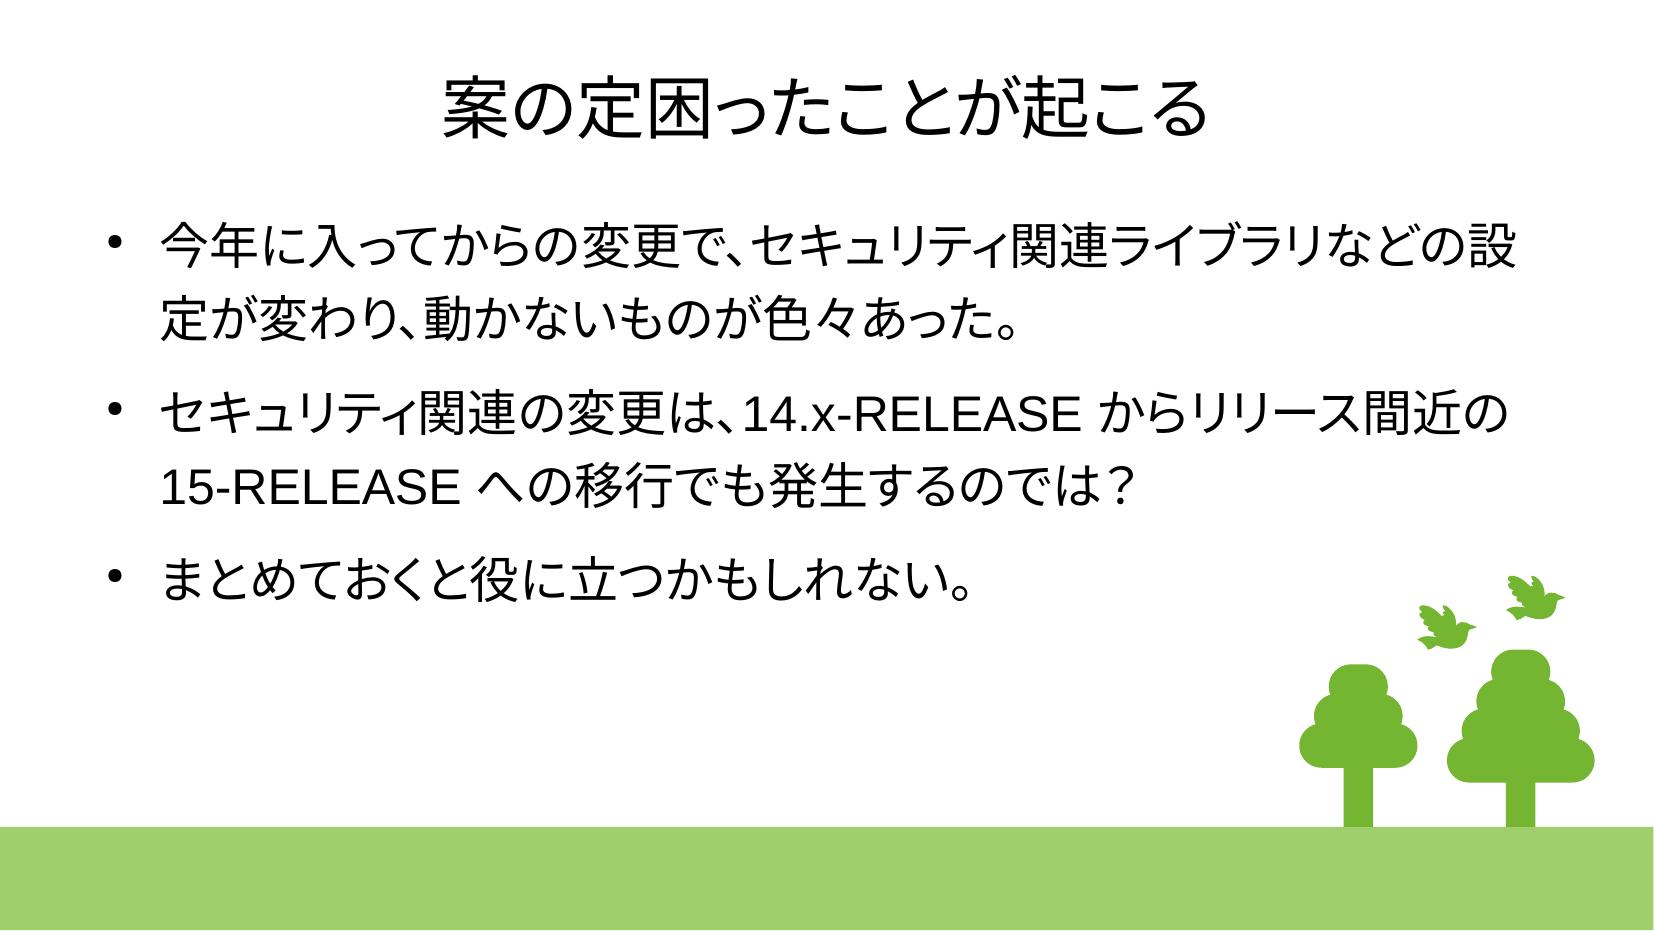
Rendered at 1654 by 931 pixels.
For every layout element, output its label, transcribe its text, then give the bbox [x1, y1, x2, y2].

list 今年に入ってからの変更で、セキュリティ関連ライブラリなどの設定が変わり、動かないものが色々あった。 セキュリティ関連の変更は、14.x-RELEASE からリリース間近の15-RELEASE への移行でも発生するのでは？ まとめておくと役に立つかもしれない。 [88, 206, 1565, 739]
title 案の定困ったことが起こる [88, 29, 1565, 178]
